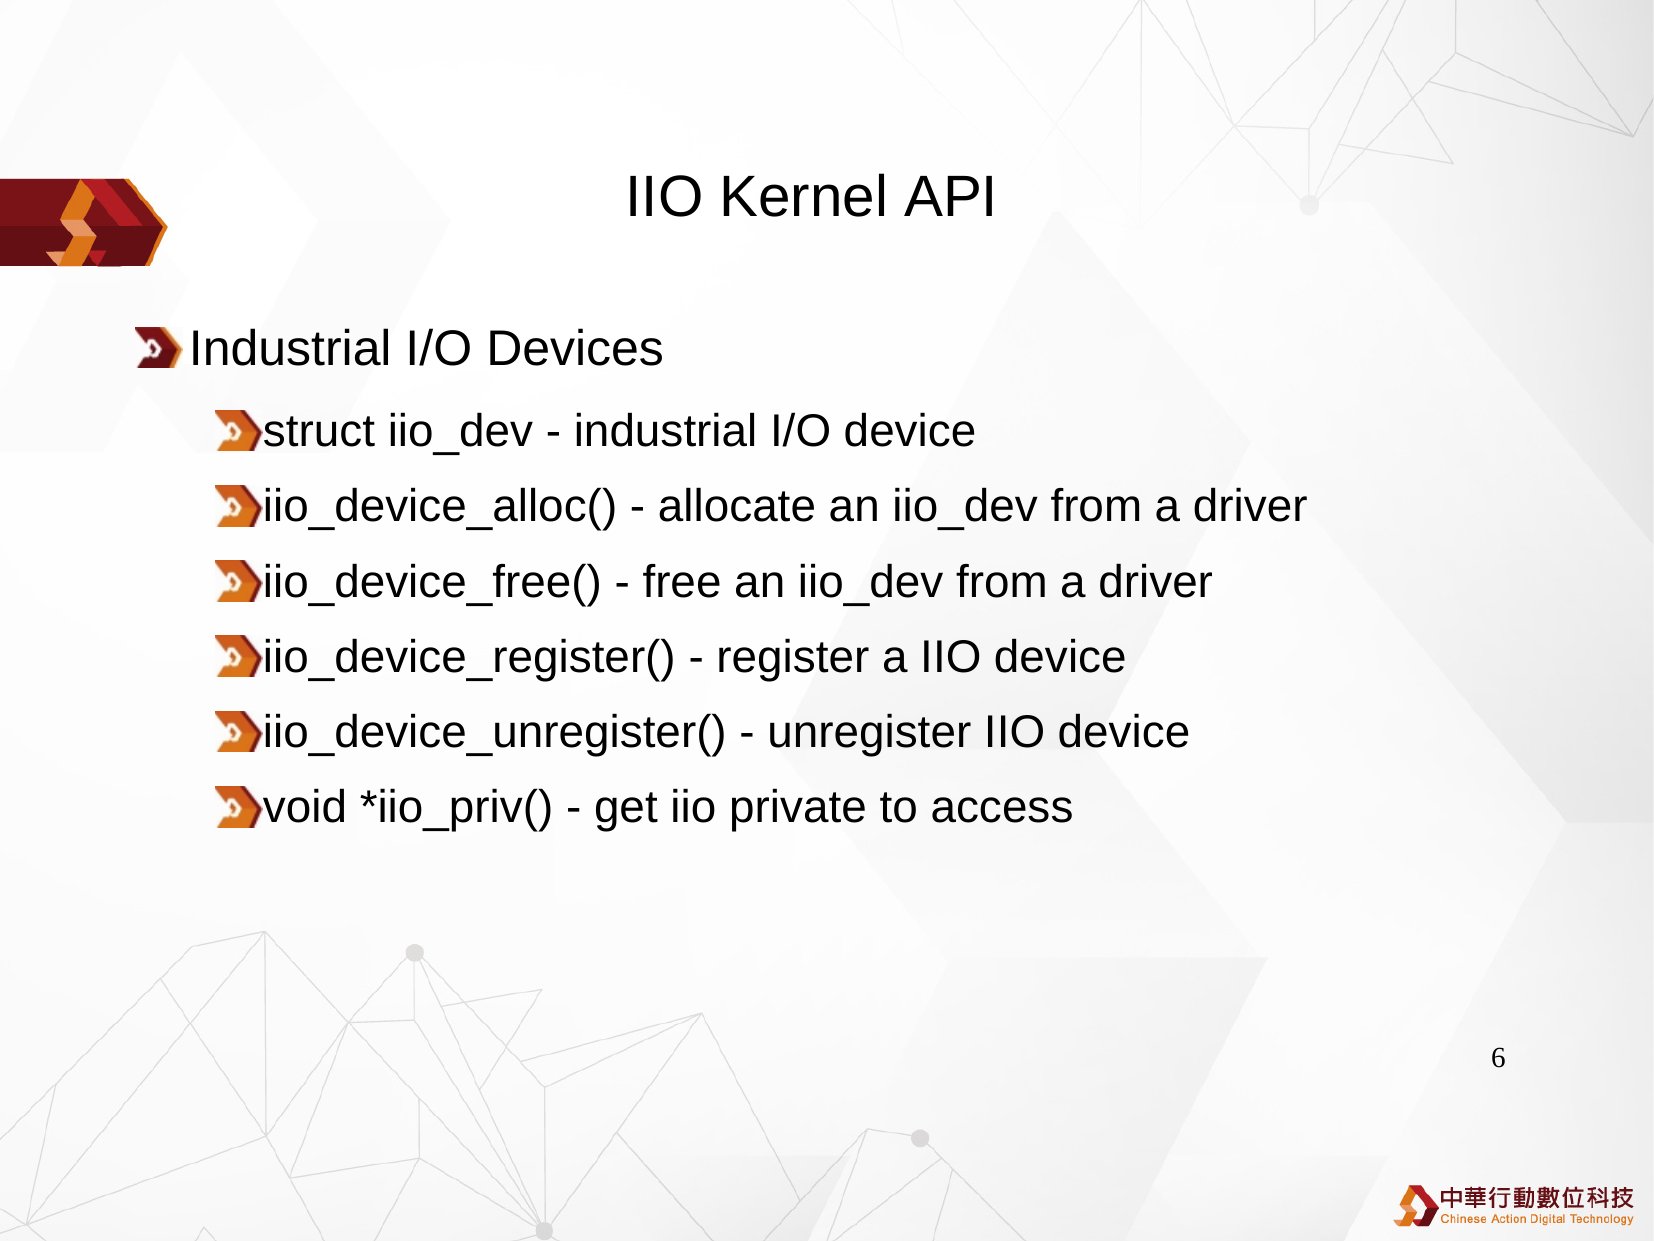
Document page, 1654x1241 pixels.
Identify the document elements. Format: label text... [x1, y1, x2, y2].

list Industrial I/O Devices struct iio_dev - industrial I/O device iio_device_alloc() - allocate an iio_dev from a driver iio_device_free() - free an iio_dev from a driver iio_device_register() - register a IIO device iio_device_unregister() - unregister IIO device void *iio_priv() - get iio private to access [118, 319, 1571, 1040]
title IIO Kernel API [118, 112, 1506, 281]
picture [0, 0, 1654, 1241]
